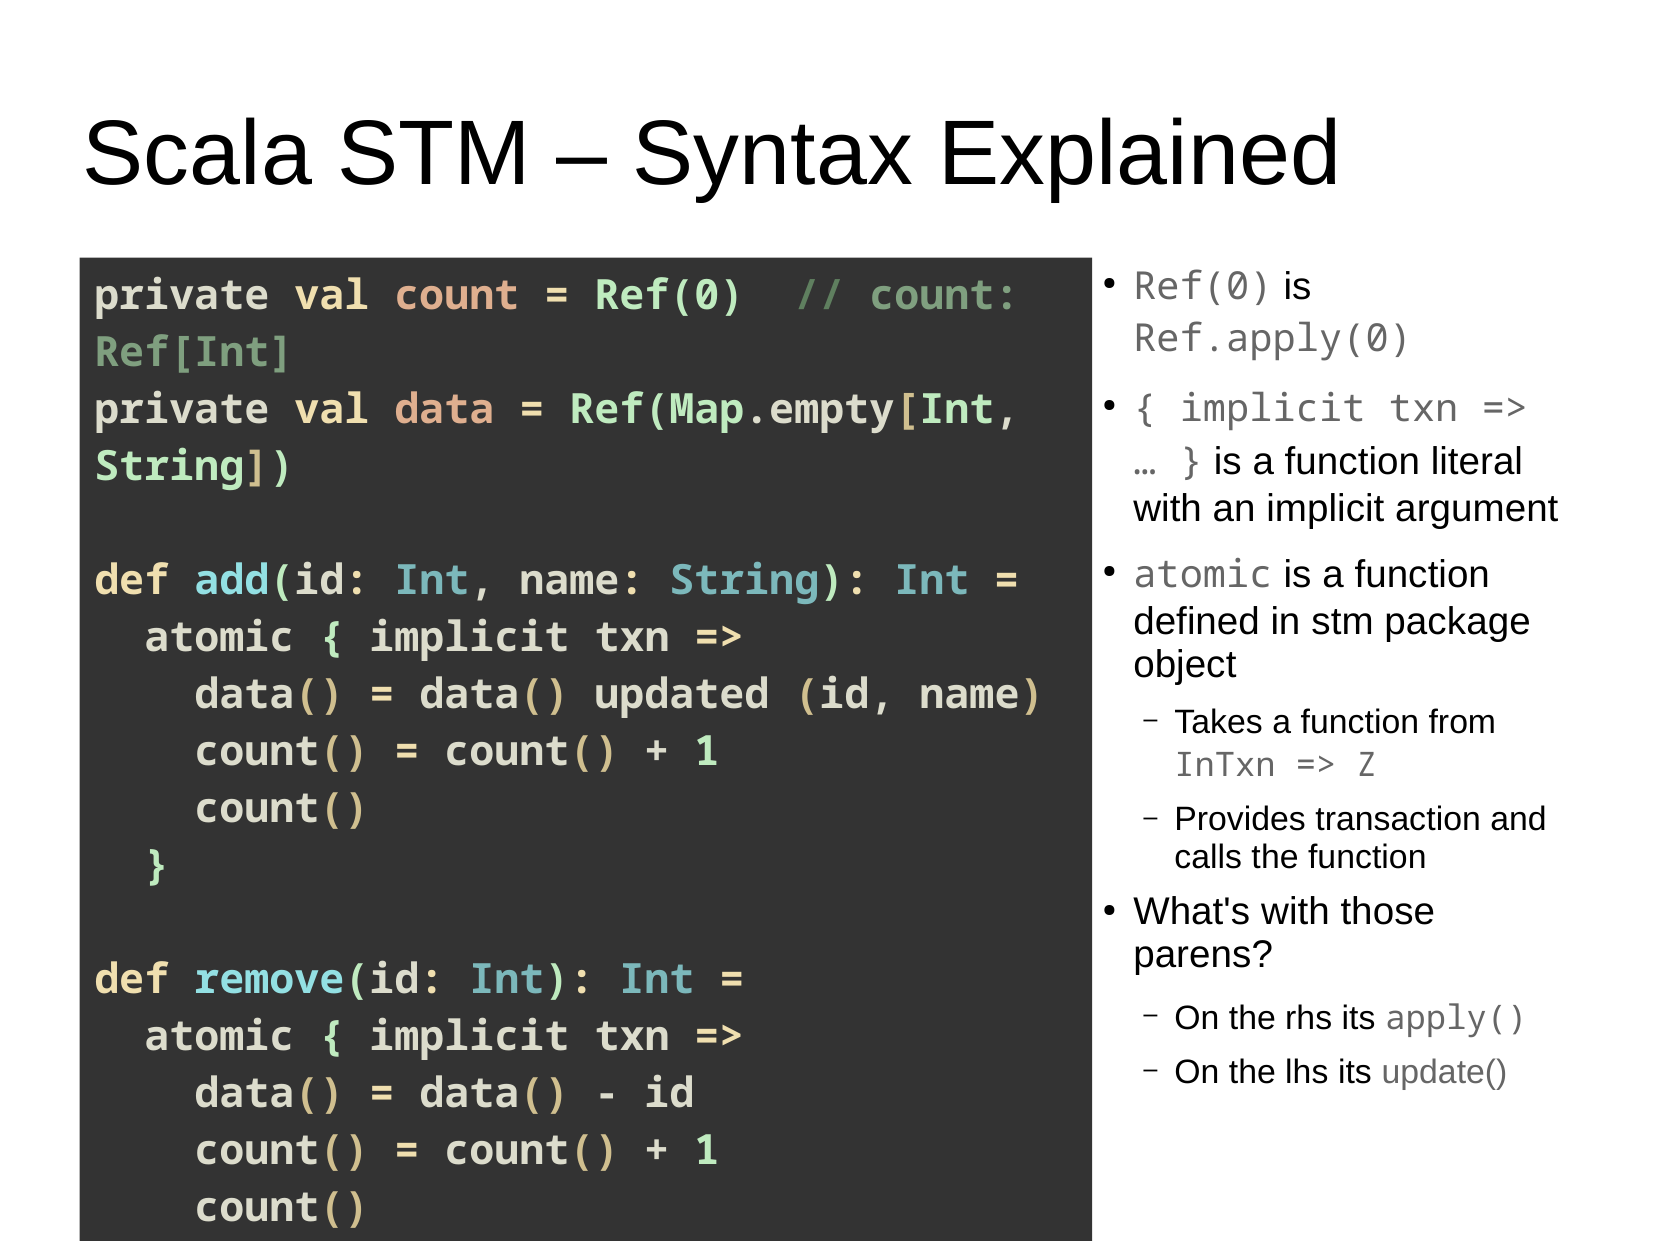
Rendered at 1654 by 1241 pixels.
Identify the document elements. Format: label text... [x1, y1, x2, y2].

text_box private val count = Ref(0) // count: Ref[Int] private val data = Ref(Map.empty[Int, String]) def add(id: Int, name: String): Int = atomic { implicit txn => data() = data() updated (id, name) count() = count() + 1 count() } def remove(id: Int): Int = atomic { implicit txn => data() = data() - id count() = count() + 1 count() } [79, 257, 1093, 945]
title Scala STM – Syntax Explained [82, 49, 1571, 257]
list Ref(0) is Ref.apply(0) { implicit txn => … } is a function literal with an implicit argument atomic is a function defined in stm package object Takes a function from InTxn => Z Provides transaction and calls the function What's with those parens? On the rhs its apply() On the lhs its update() [1093, 257, 1571, 1101]
